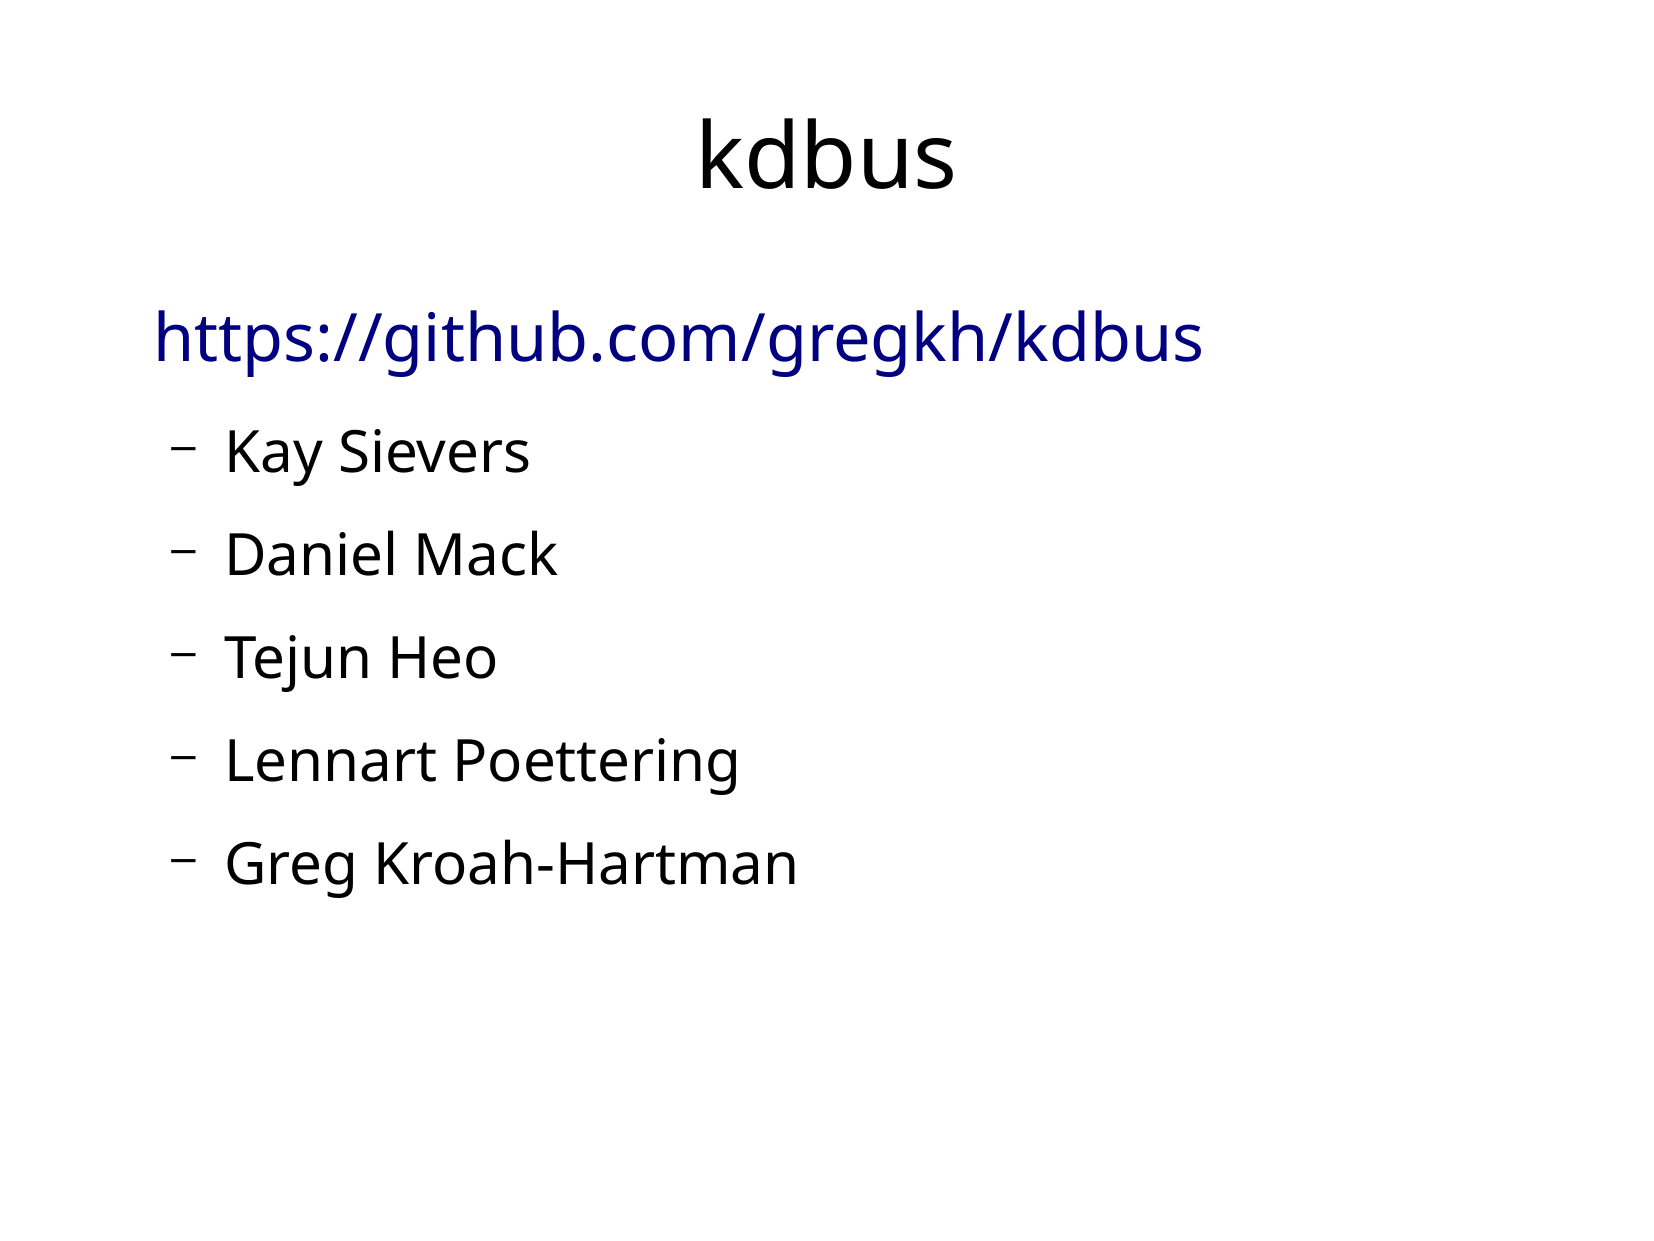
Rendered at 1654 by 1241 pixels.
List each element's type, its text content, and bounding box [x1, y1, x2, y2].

list https://github.com/gregkh/kdbus Kay Sievers Daniel Mack Tejun Heo Lennart Poettering Greg Kroah-Hartman [82, 290, 1538, 1010]
title kdbus [82, 49, 1571, 257]
